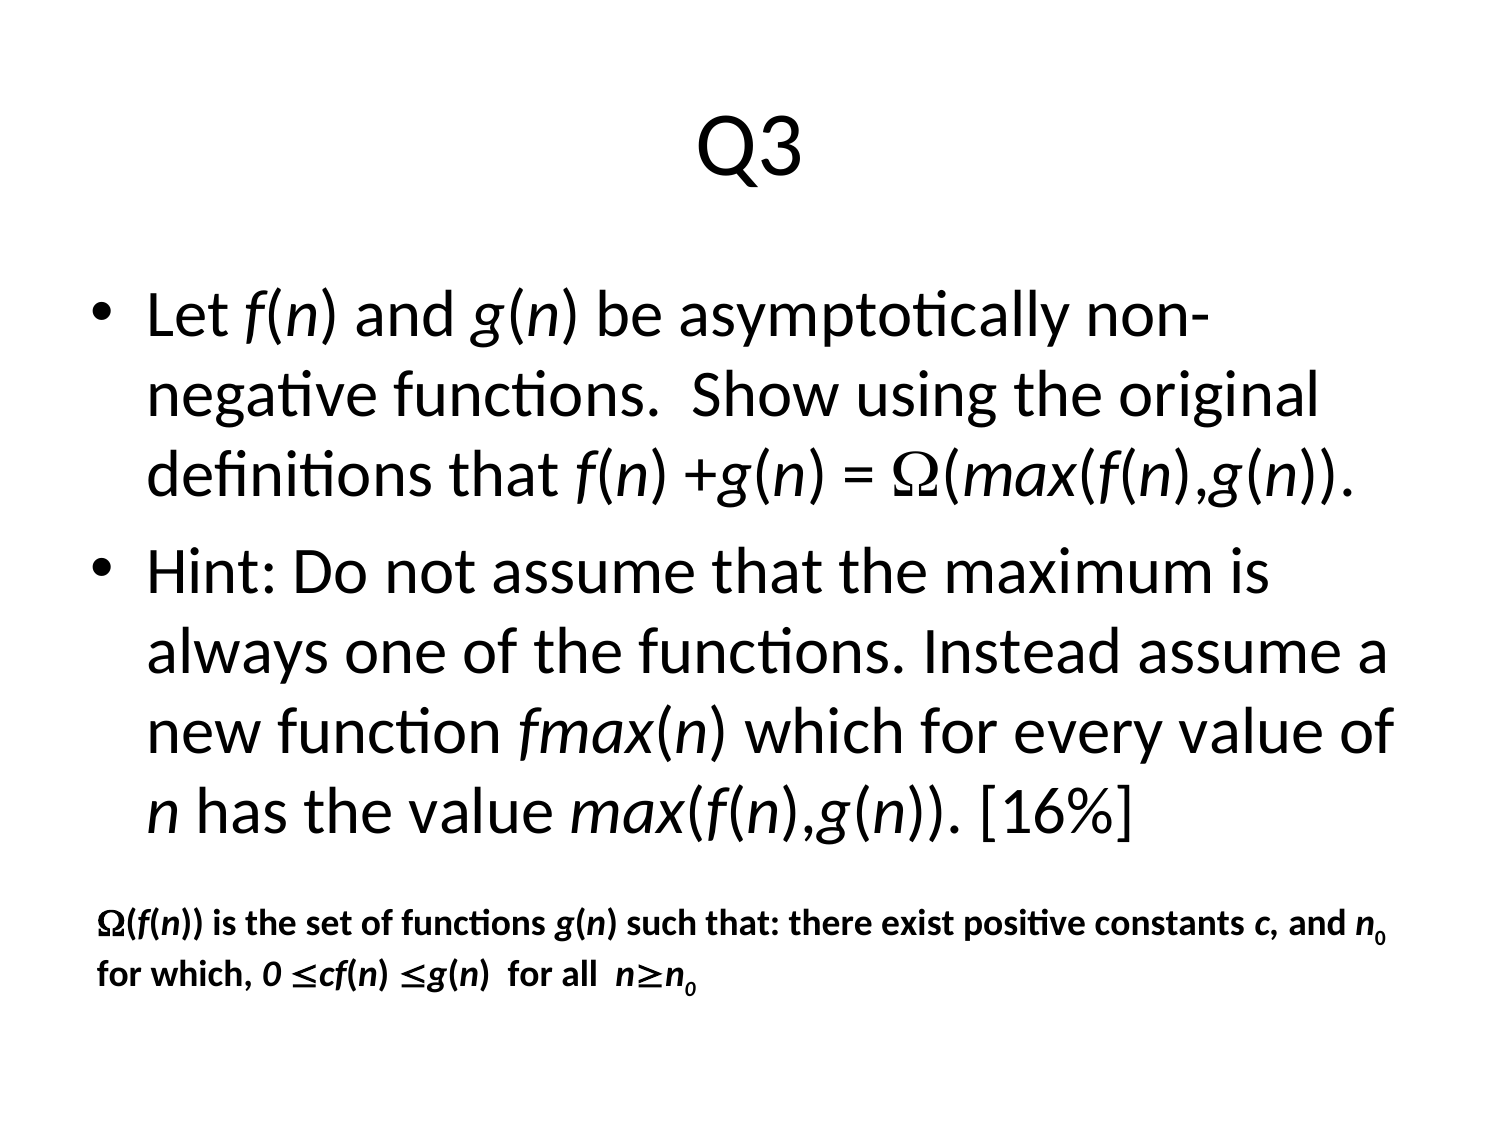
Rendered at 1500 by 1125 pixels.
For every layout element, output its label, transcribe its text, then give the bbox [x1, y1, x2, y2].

text_box (f(n)) is the set of functions g(n) such that: there exist positive constants c, and n0 for which, 0 cf(n) g(n) for all nn0 [82, 890, 1418, 1009]
title Q3 [75, 45, 1426, 233]
list Let f(n) and g(n) be asymptotically non-negative functions. Show using the original definitions that f(n) +g(n) = (max(f(n),g(n)). Hint: Do not assume that the maximum is always one of the functions. Instead assume a new function fmax(n) which for every value of n has the value max(f(n),g(n)). [16%] [75, 262, 1426, 1006]
